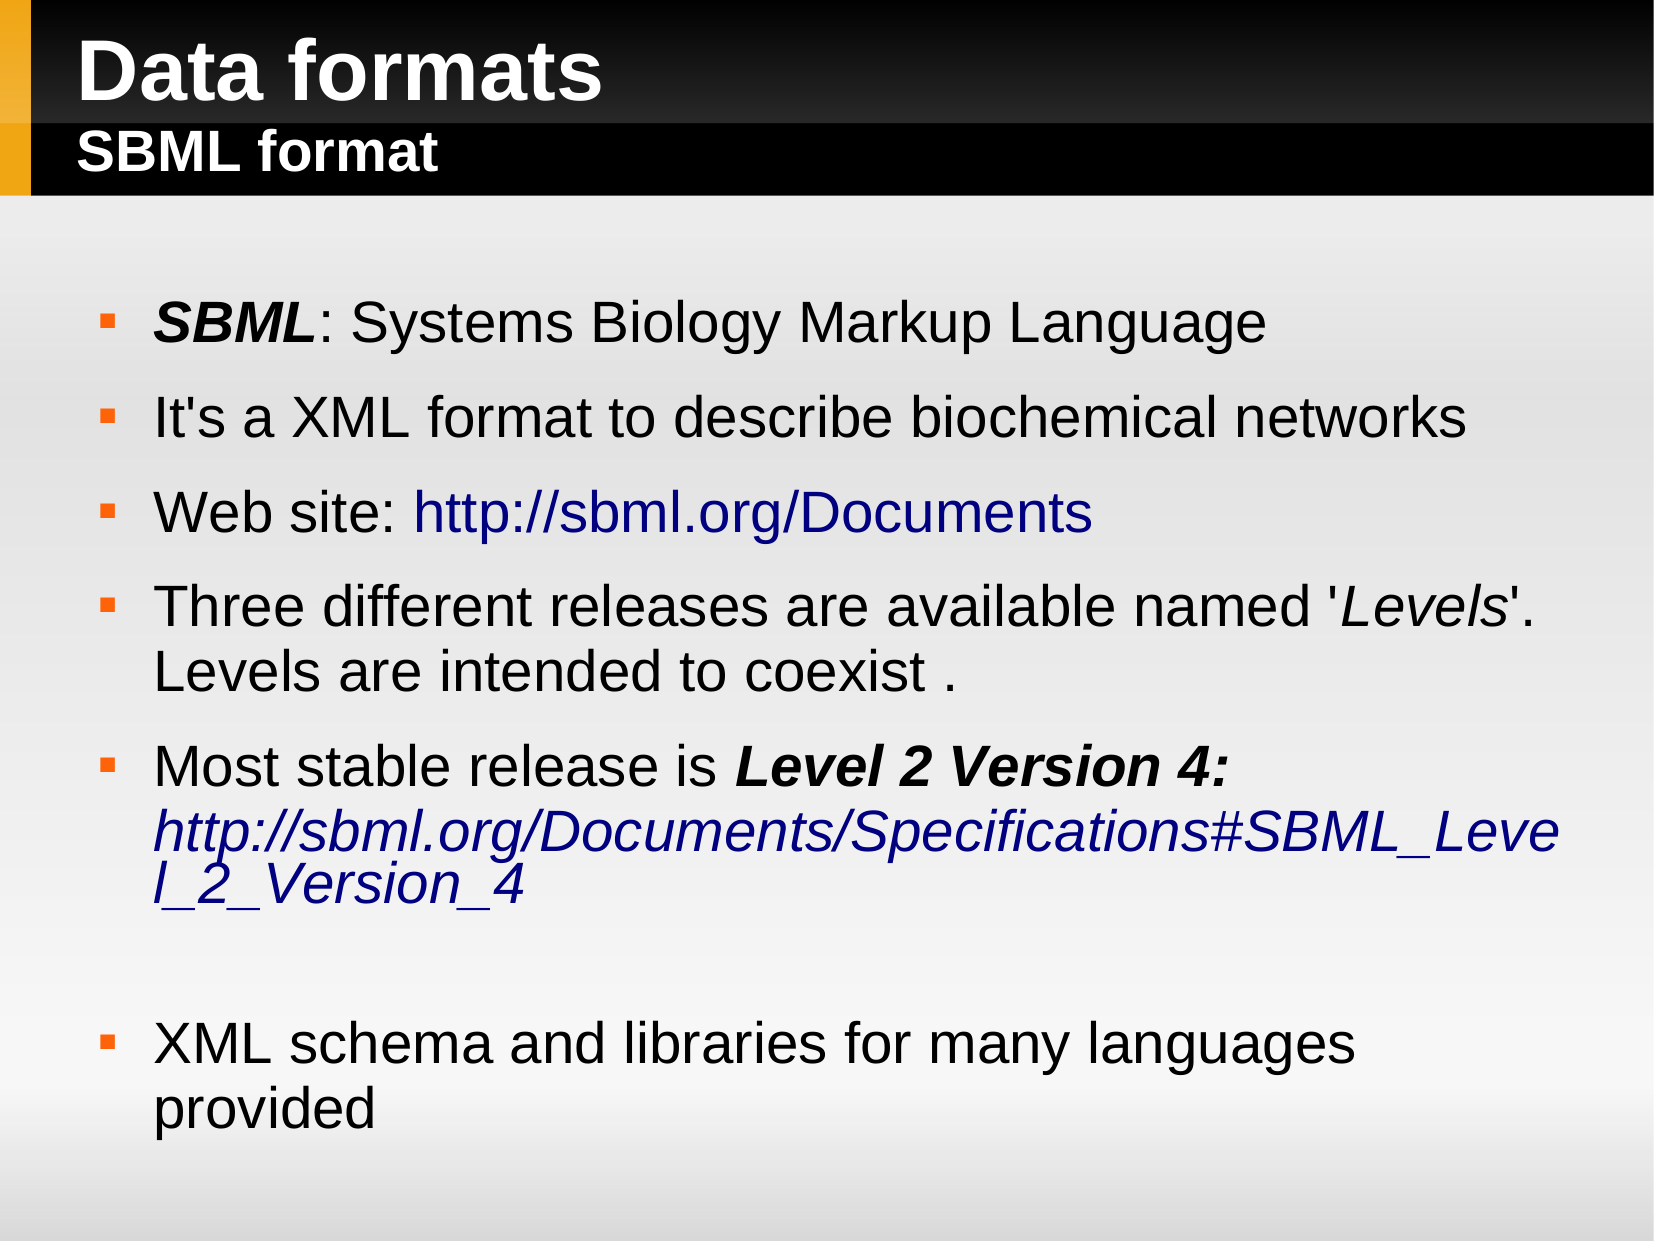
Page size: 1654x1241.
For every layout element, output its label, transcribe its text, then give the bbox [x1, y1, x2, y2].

list SBML: Systems Biology Markup Language It's a XML format to describe biochemical networks Web site: http://sbml.org/Documents Three different releases are available named 'Levels'. Levels are intended to coexist . Most stable release is Level 2 Version 4: http://sbml.org/Documents/Specifications#SBML_Level_2_Version_4 XML schema and libraries for many languages provided [82, 290, 1571, 1109]
picture [0, 0, 1654, 1241]
title Data formats SBML format [76, 0, 1565, 208]
